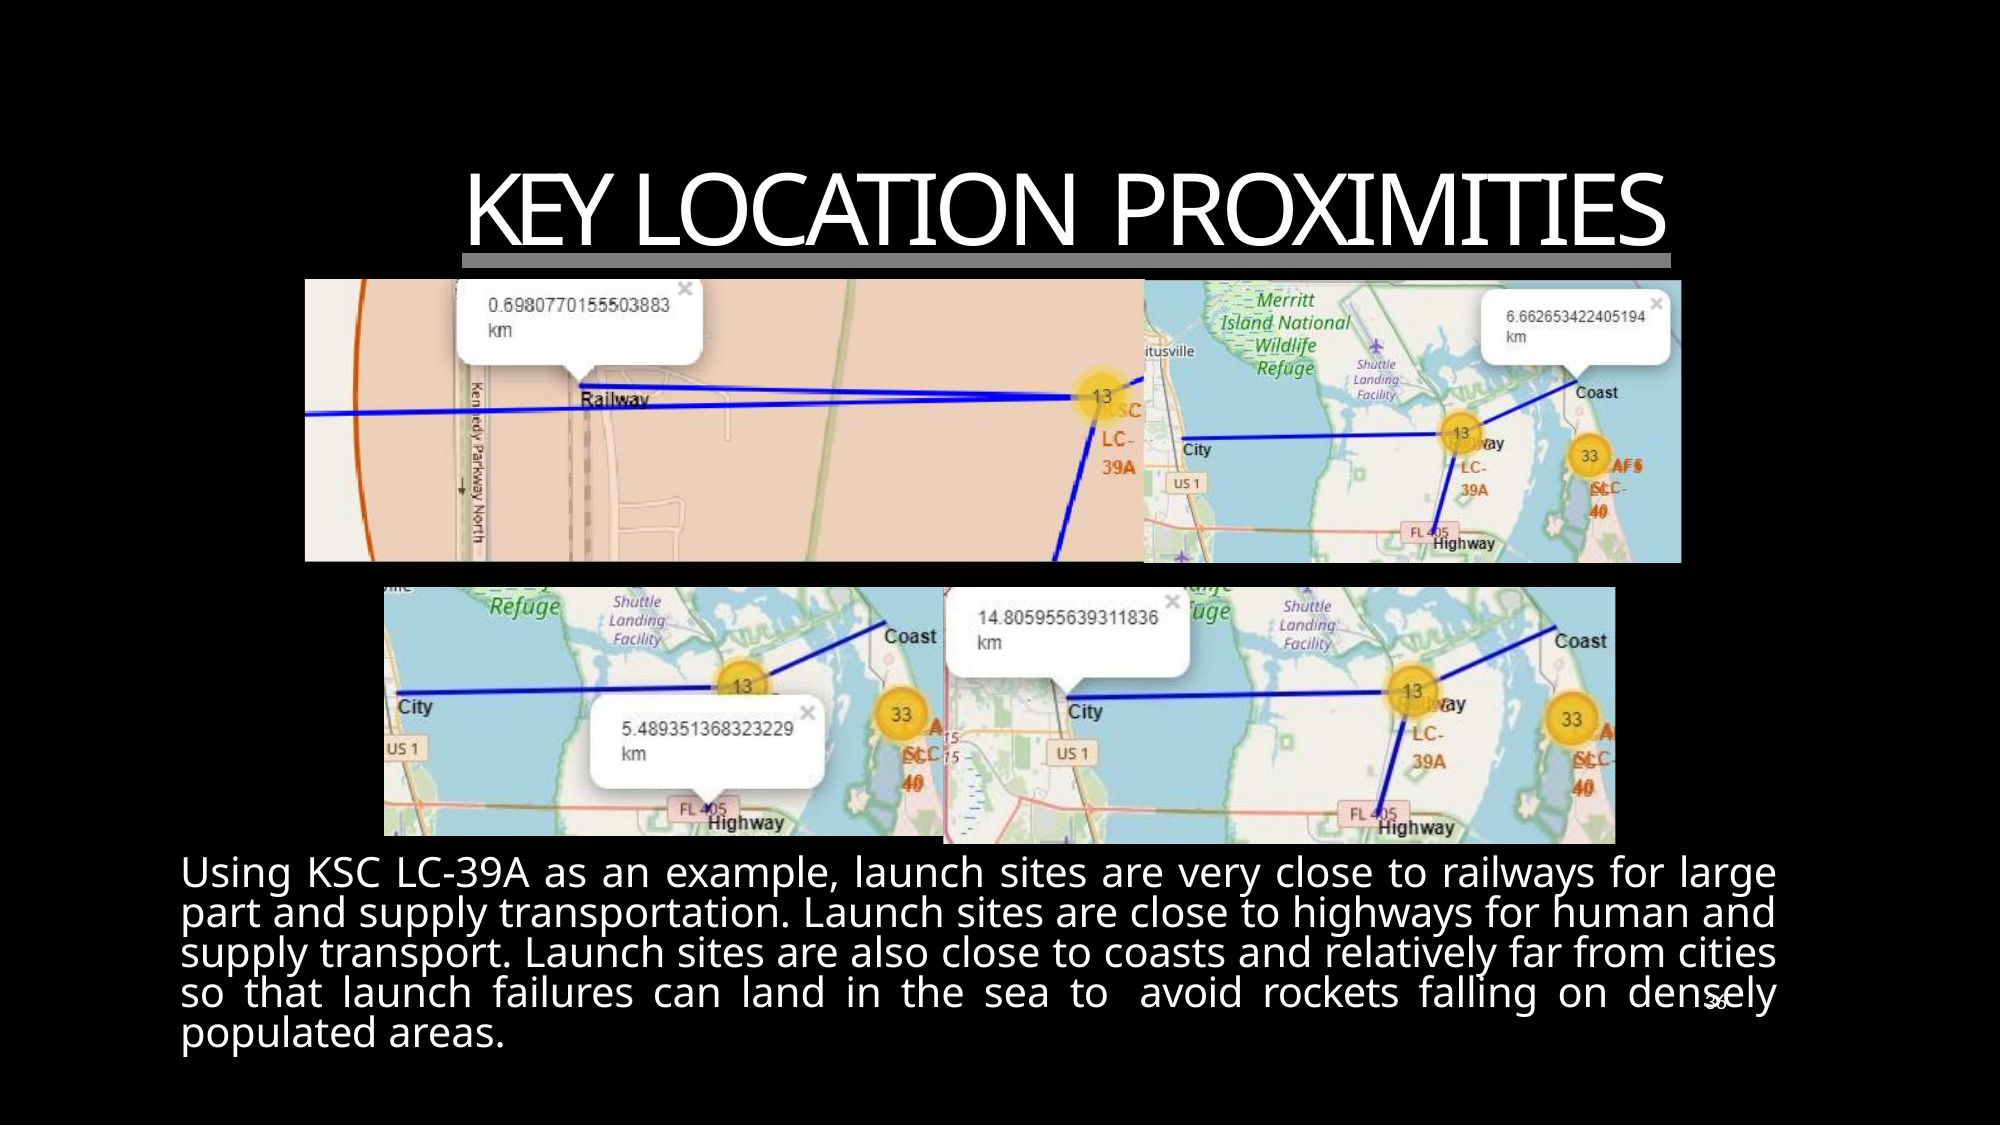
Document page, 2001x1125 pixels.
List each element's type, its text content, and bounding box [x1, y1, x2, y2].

text_box [384, 587, 1615, 843]
text_box [305, 280, 1681, 562]
title Key Location Proximities [182, 41, 1923, 267]
slide_number 32 [1698, 979, 1788, 1026]
text_box Using KSC LC-39A as an example, launch sites are very close to railways for large part and supply transportation. Launch sites are close to highways for human and supply transport. Launch sites are also close to coasts and relatively far from cities so that launch failures can land in the sea to avoid rockets falling on densely populated areas. [177, 843, 1808, 1061]
